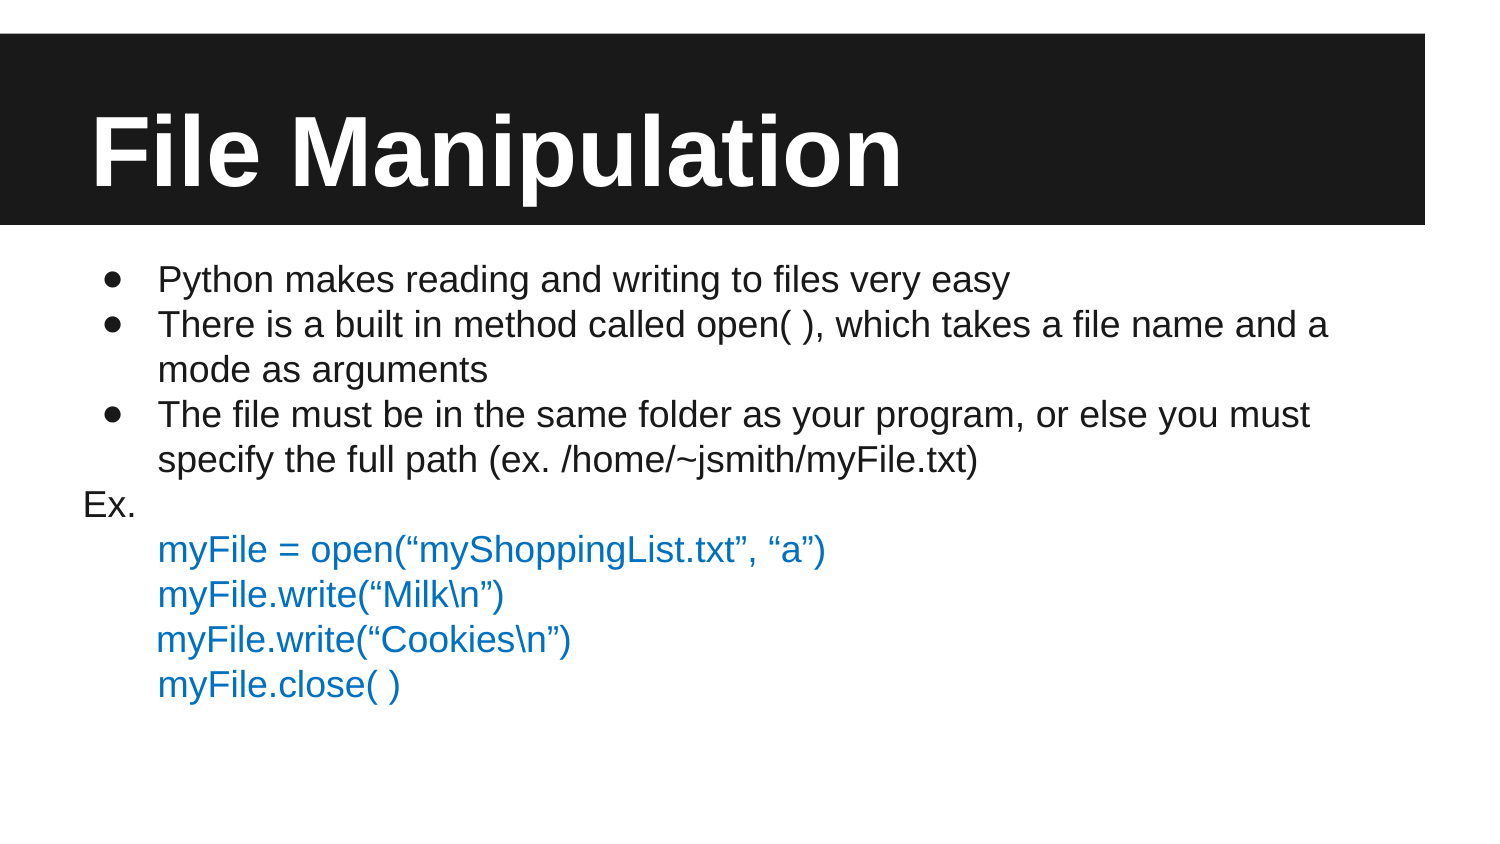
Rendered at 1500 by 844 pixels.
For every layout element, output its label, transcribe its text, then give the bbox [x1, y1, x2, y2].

title File Manipulation [75, 33, 1425, 221]
list Python makes reading and writing to files very easy There is a built in method called open( ), which takes a file name and a mode as arguments The file must be in the same folder as your program, or else you must specify the full path (ex. /home/~jsmith/myFile.txt) Ex. myFile = open(“myShoppingList.txt”, “a”) myFile.write(“Milk\n”) myFile.write(“Cookies\n”) myFile.close( ) [67, 239, 1418, 838]
